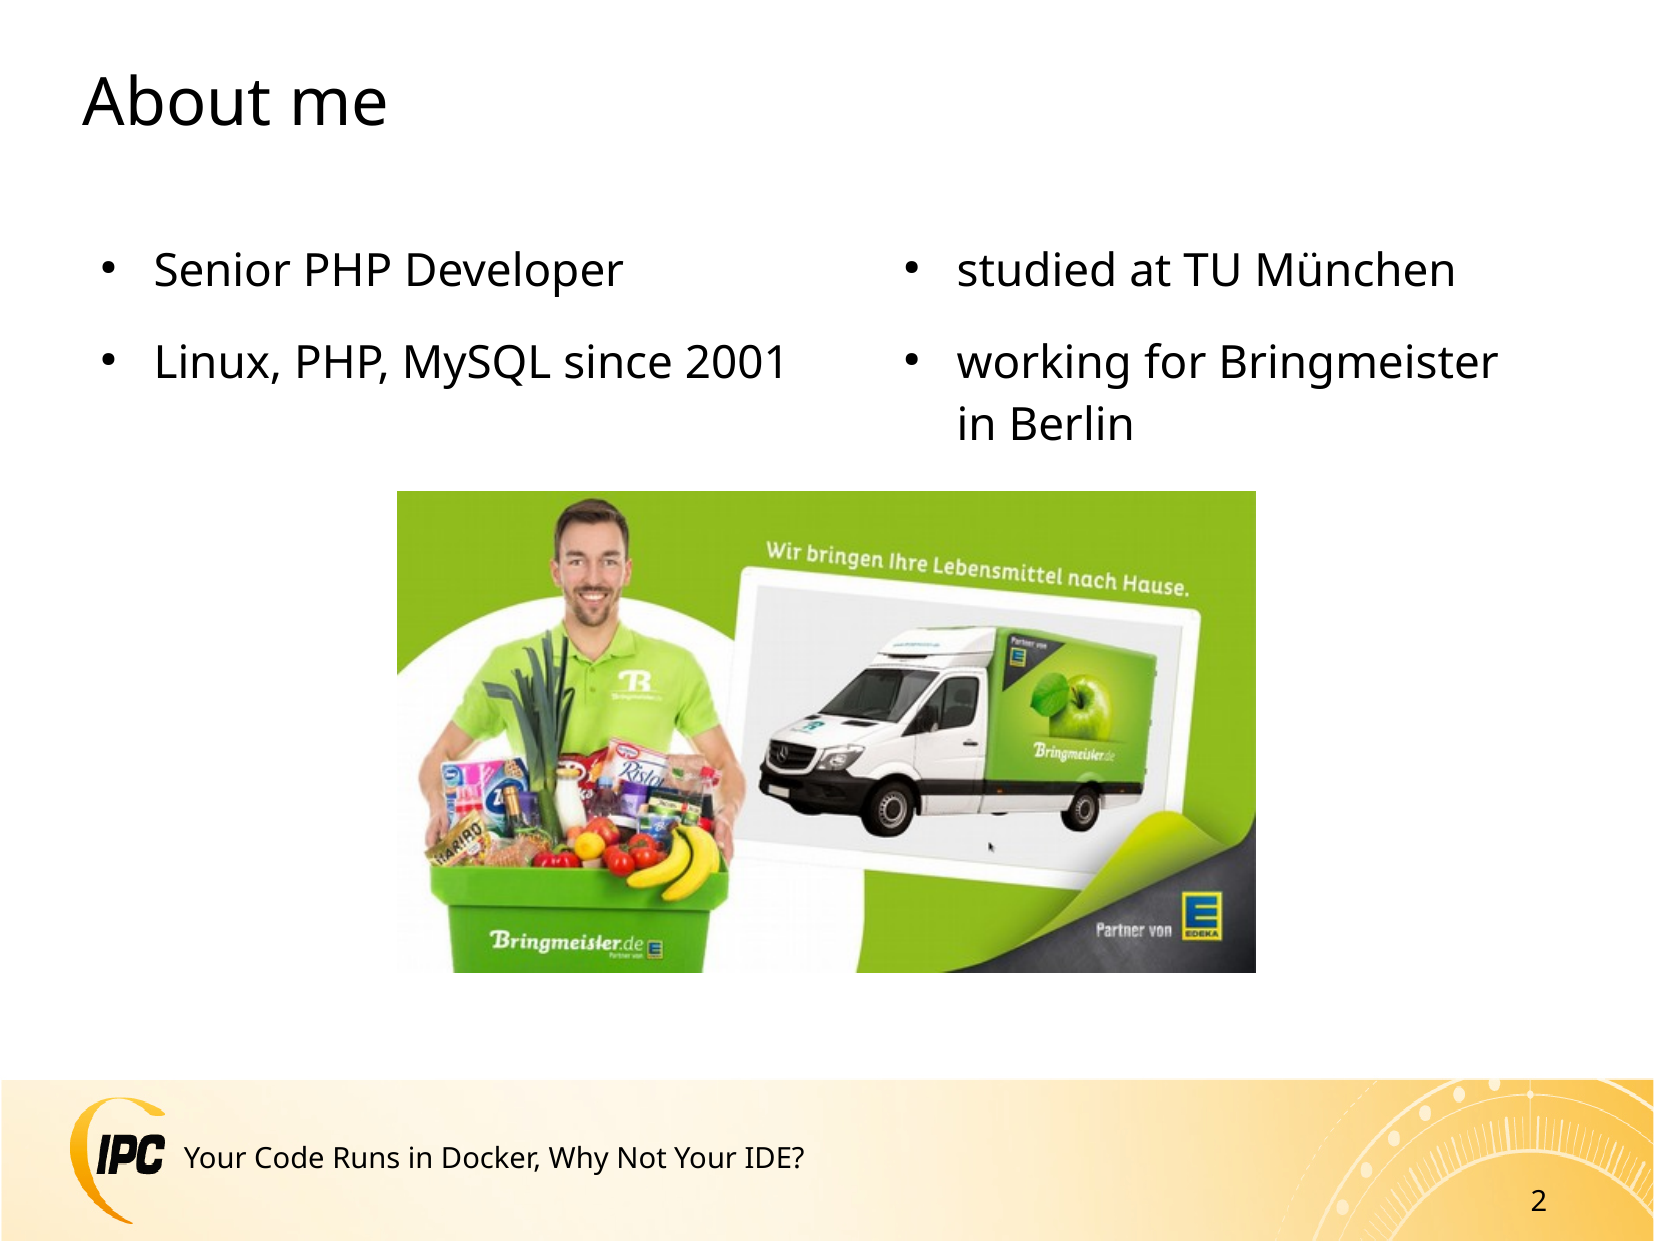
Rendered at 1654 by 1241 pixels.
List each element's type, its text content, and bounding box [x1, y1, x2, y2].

list studied at TU München working for Bringmeister in Berlin [885, 237, 1654, 877]
title About me [82, 3, 1571, 196]
picture [0, 0, 1654, 1241]
list Senior PHP Developer Linux, PHP, MySQL since 2001 [82, 237, 885, 877]
